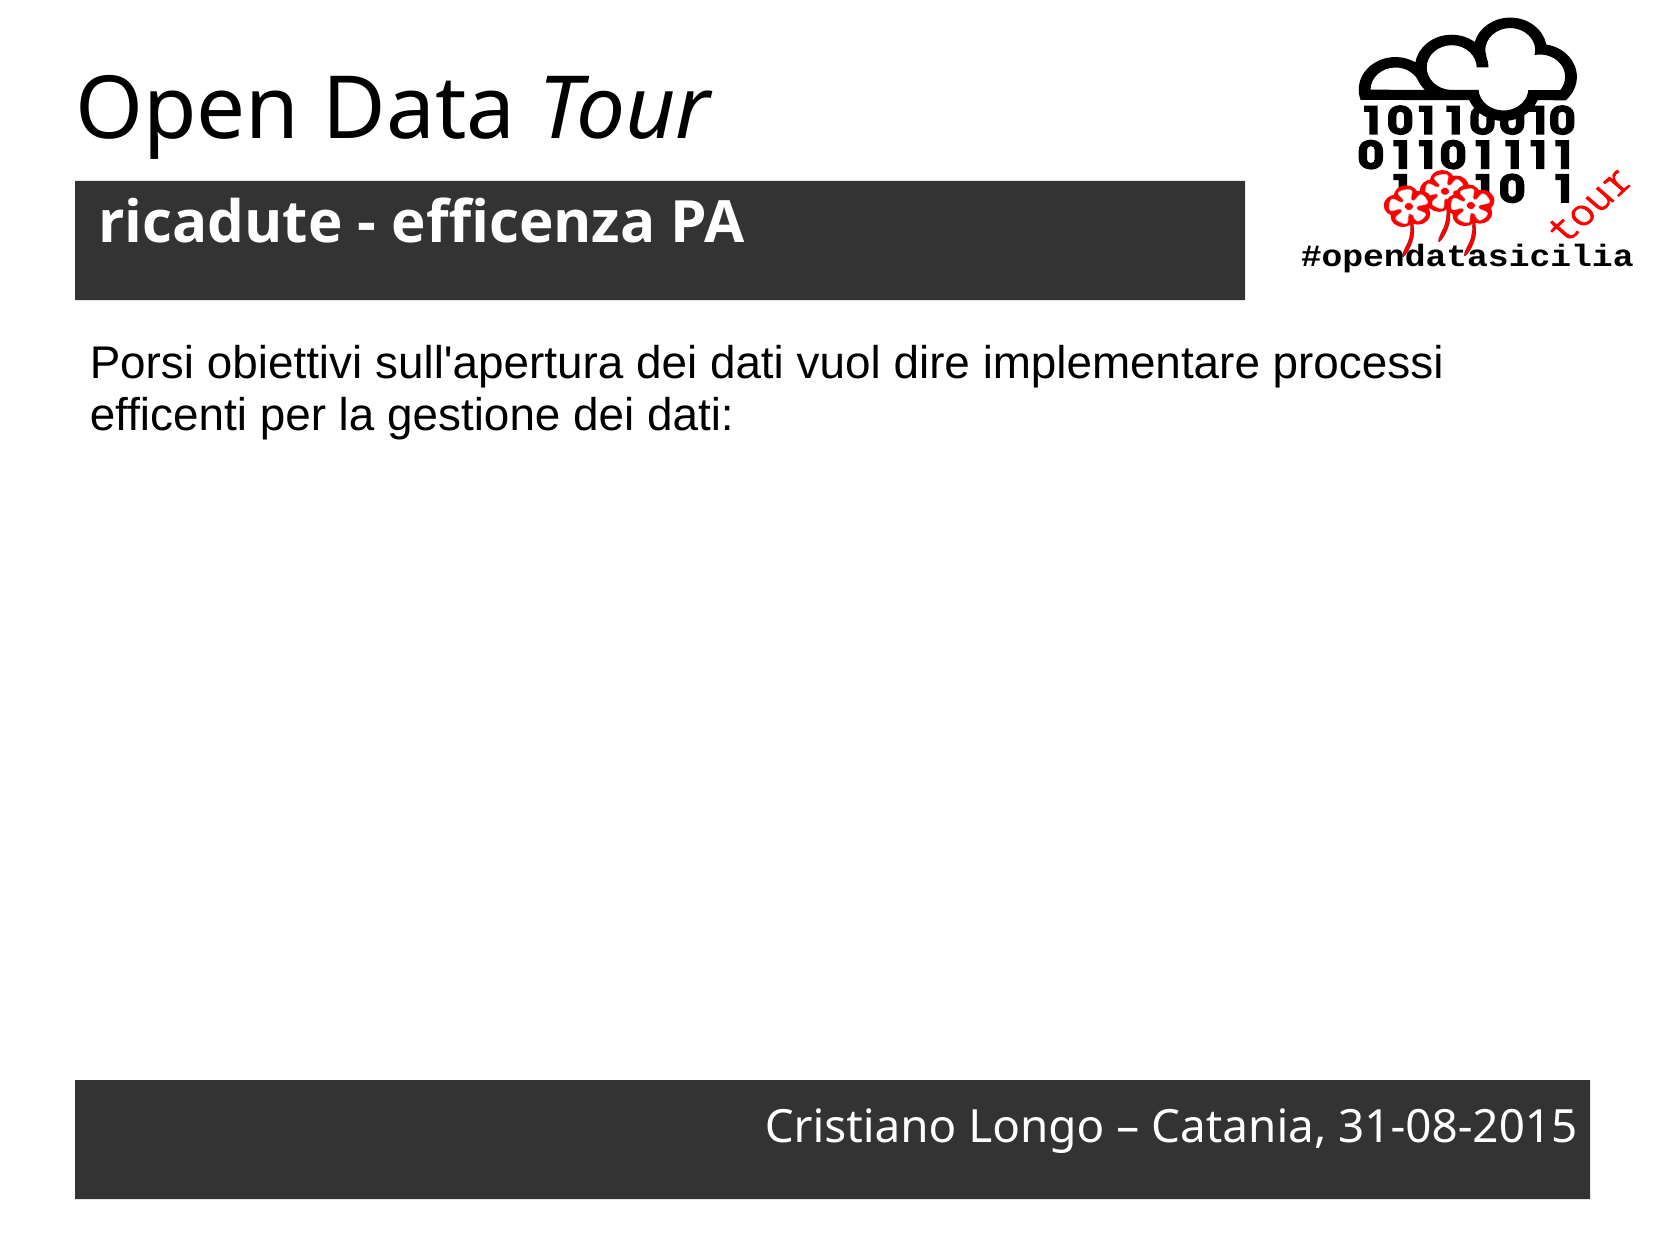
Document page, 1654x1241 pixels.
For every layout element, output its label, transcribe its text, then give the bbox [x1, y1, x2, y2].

list Cristiano Longo – Catania, 31-08-2015 [75, 1080, 1591, 1200]
list Open Data Tour [75, 45, 1246, 165]
text_box Porsi obiettivi sull'apertura dei dati vuol dire implementare processi efficenti per la gestione dei dati: [75, 330, 1591, 448]
list ricadute - efficenza PA [75, 180, 1246, 301]
picture [1302, 17, 1633, 273]
